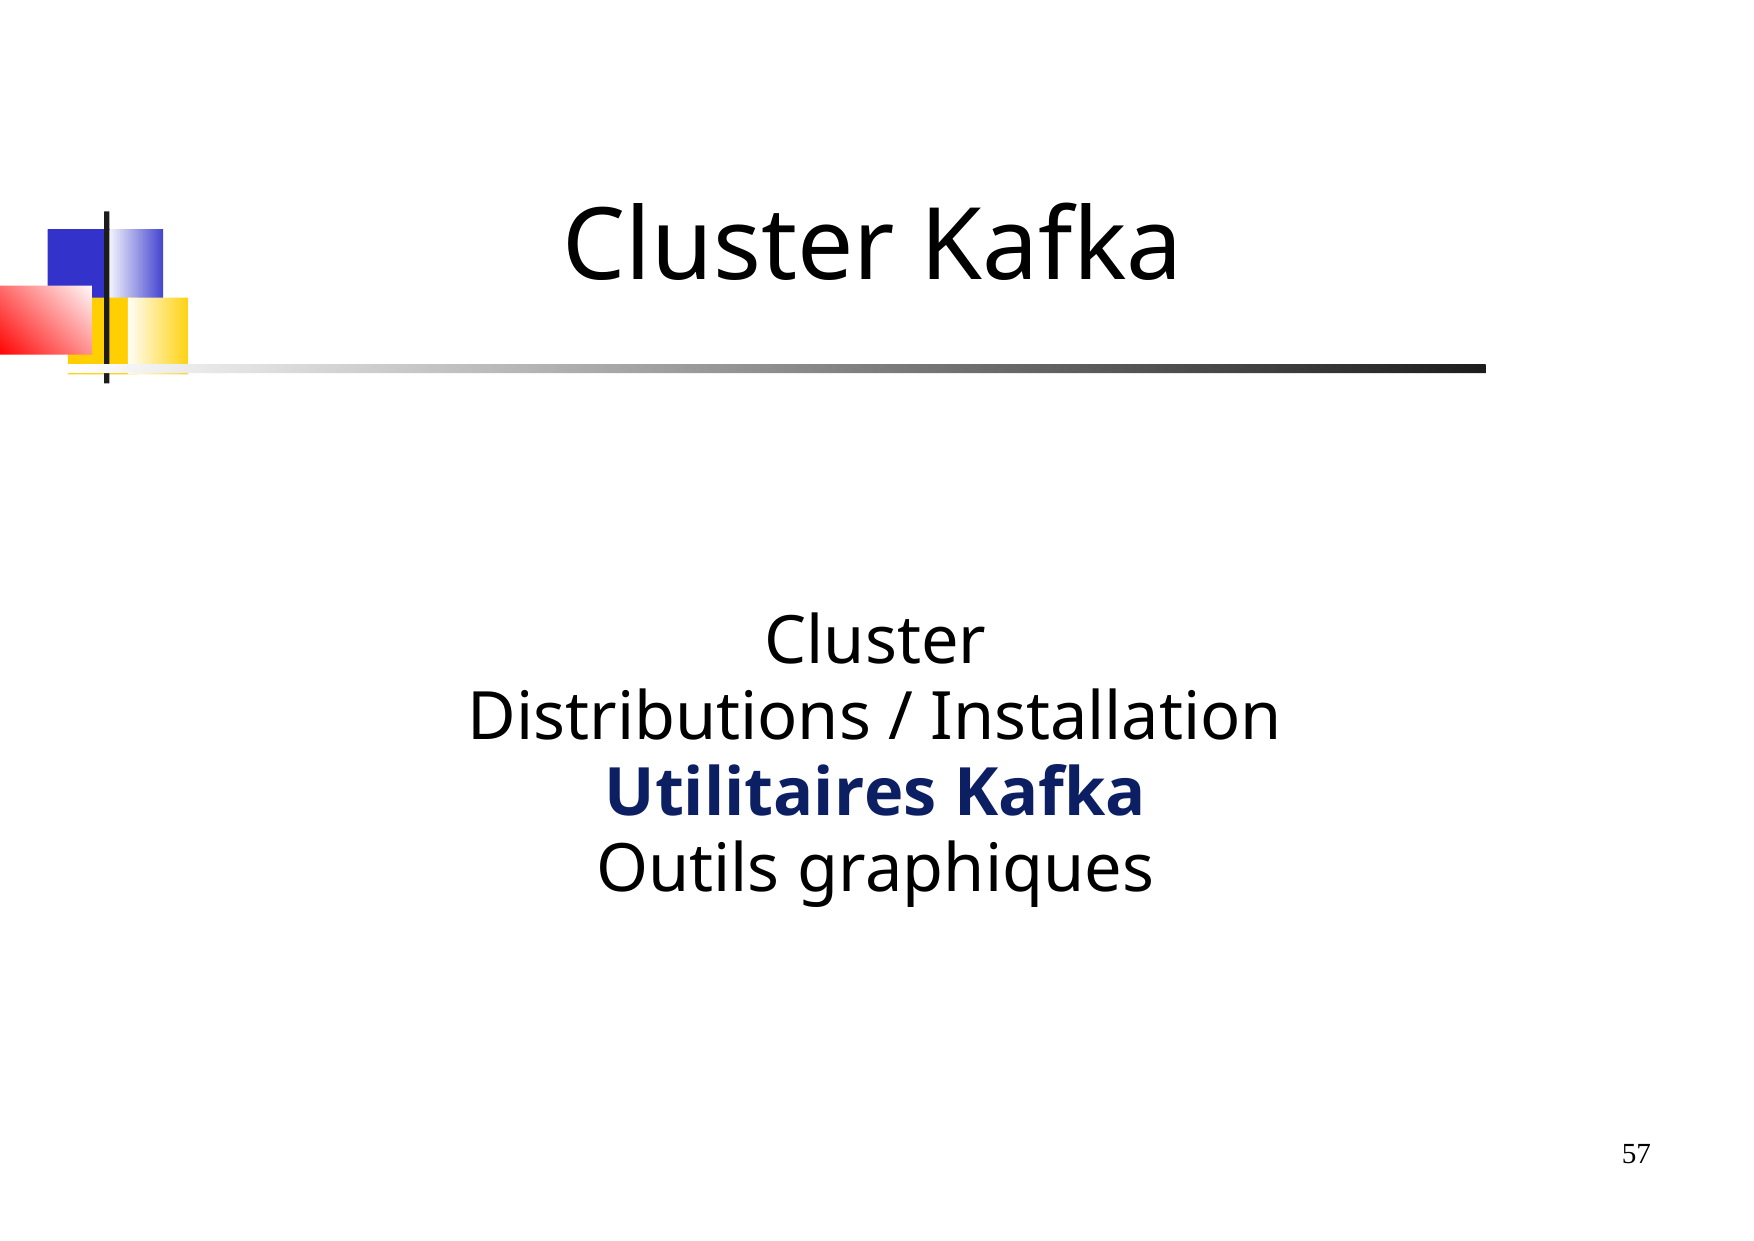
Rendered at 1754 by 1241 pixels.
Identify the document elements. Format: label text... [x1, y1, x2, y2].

title Cluster Kafka [179, 139, 1567, 351]
subtitle Cluster Distributions / Installation Utilitaires Kafka Outils graphiques [179, 371, 1567, 1091]
